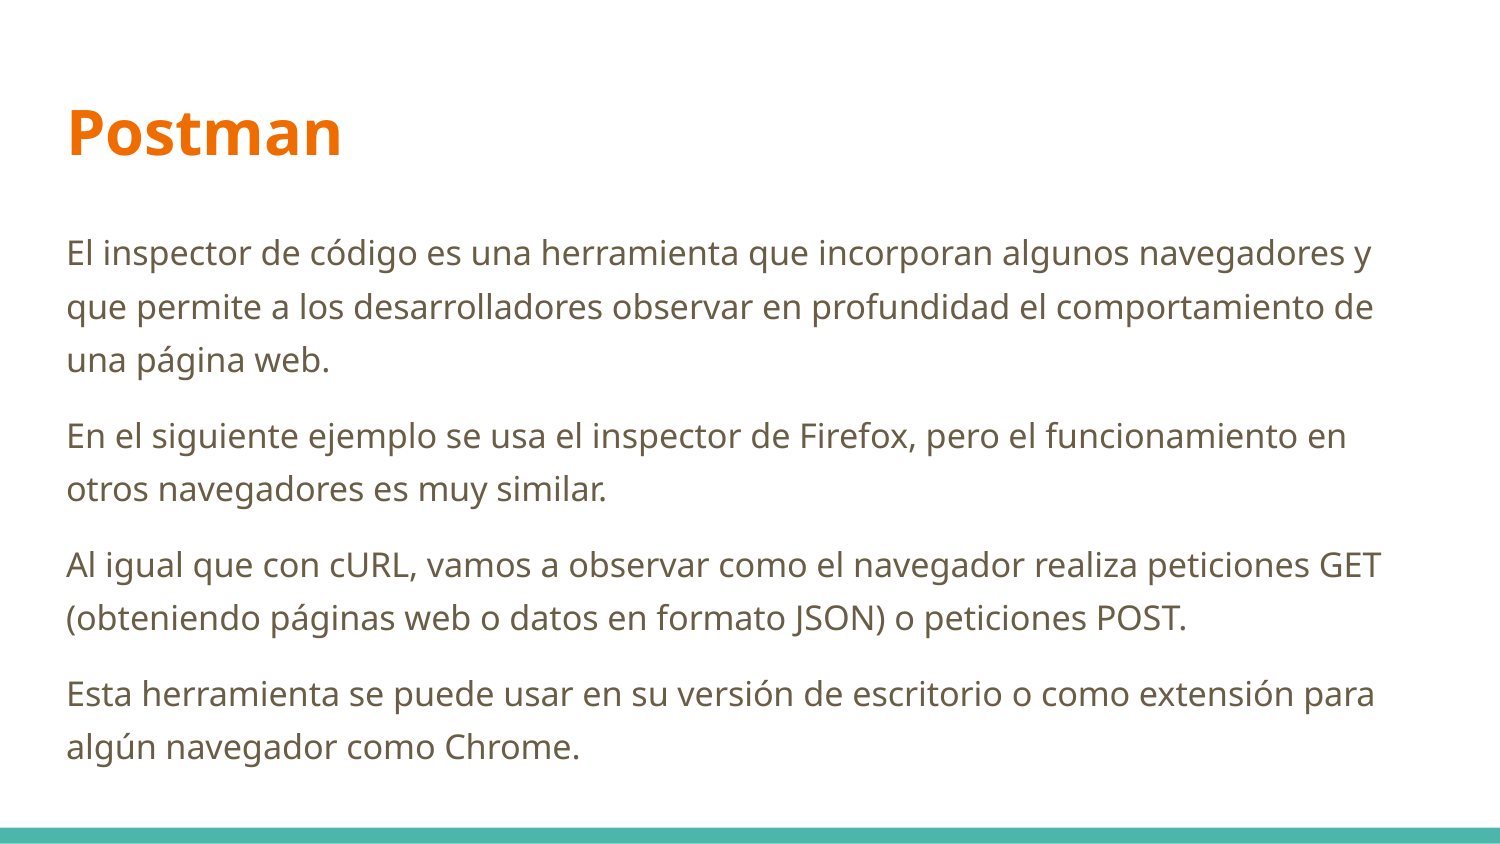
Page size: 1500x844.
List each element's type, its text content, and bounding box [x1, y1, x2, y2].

list El inspector de código es una herramienta que incorporan algunos navegadores y que permite a los desarrolladores observar en profundidad el comportamiento de una página web. En el siguiente ejemplo se usa el inspector de Firefox, pero el funcionamiento en otros navegadores es muy similar. Al igual que con cURL, vamos a observar como el navegador realiza peticiones GET (obteniendo páginas web o datos en formato JSON) o peticiones POST. Esta herramienta se puede usar en su versión de escritorio o como extensión para algún navegador como Chrome. [51, 207, 1449, 795]
title Postman [51, 72, 1449, 189]
